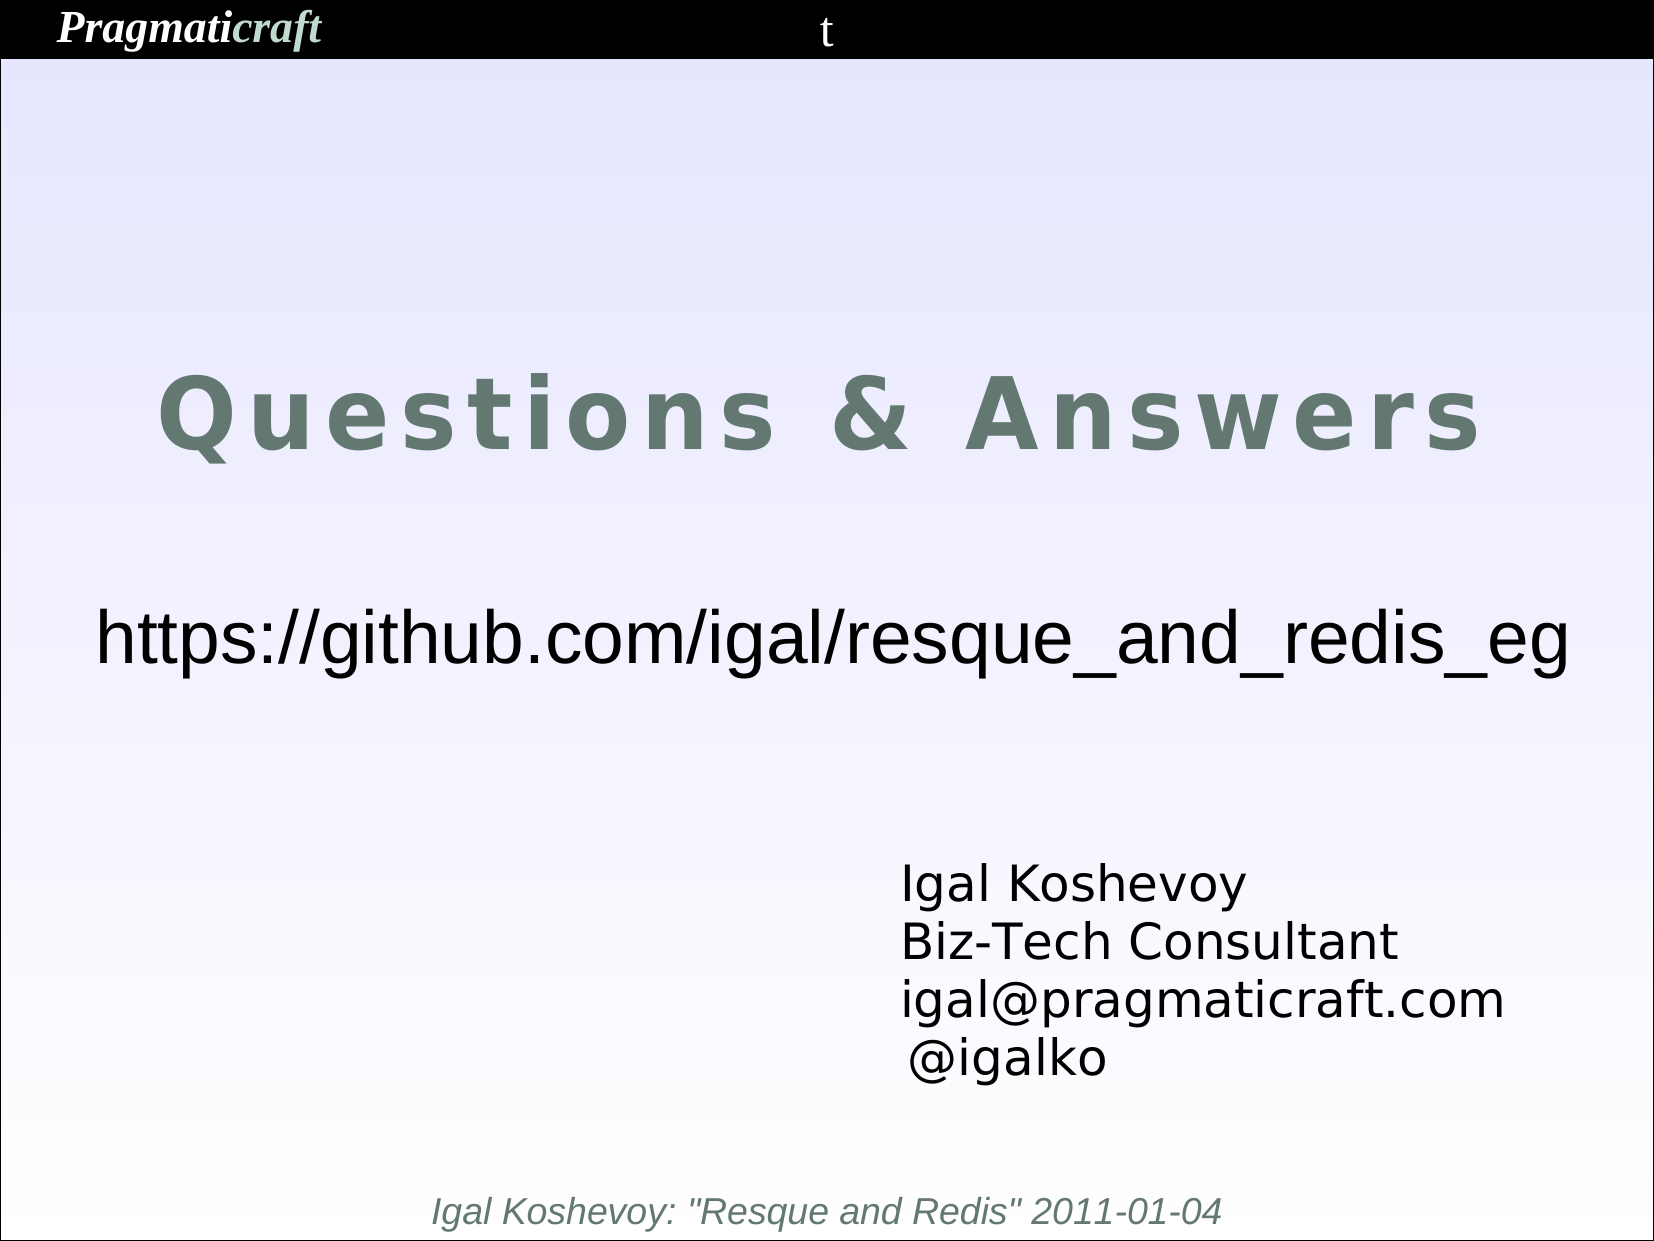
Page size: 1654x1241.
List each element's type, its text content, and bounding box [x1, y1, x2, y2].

text_box https://github.com/igal/resque_and_redis_eg [80, 587, 1587, 687]
text_box Igal Koshevoy Biz-Tech Consultant igal@pragmaticraft.com @igalko [900, 750, 1613, 1088]
title Questions & Answers [64, 262, 1576, 568]
